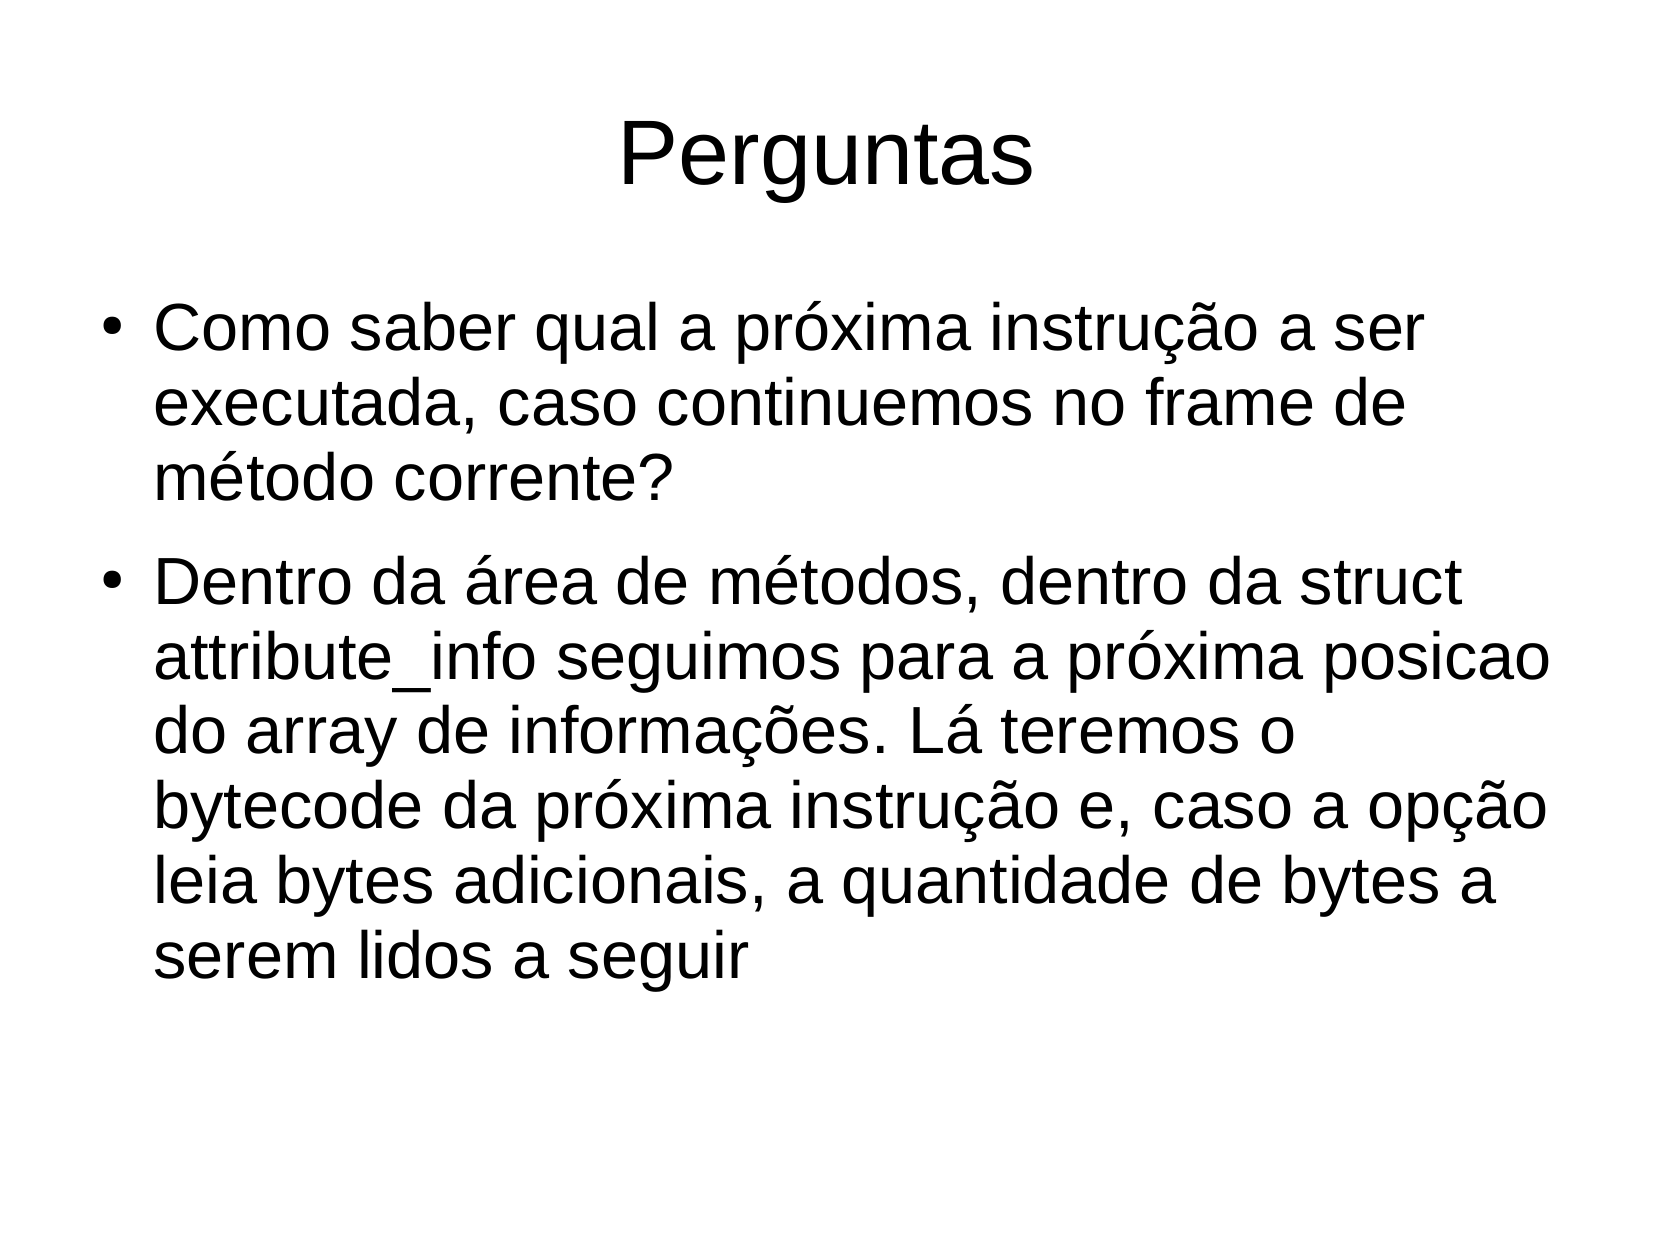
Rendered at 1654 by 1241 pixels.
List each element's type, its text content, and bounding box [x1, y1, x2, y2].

list Como saber qual a próxima instrução a ser executada, caso continuemos no frame de método corrente? Dentro da área de métodos, dentro da struct attribute_info seguimos para a próxima posicao do array de informações. Lá teremos o bytecode da próxima instrução e, caso a opção leia bytes adicionais, a quantidade de bytes a serem lidos a seguir [82, 290, 1571, 1010]
title Perguntas [82, 49, 1571, 257]
